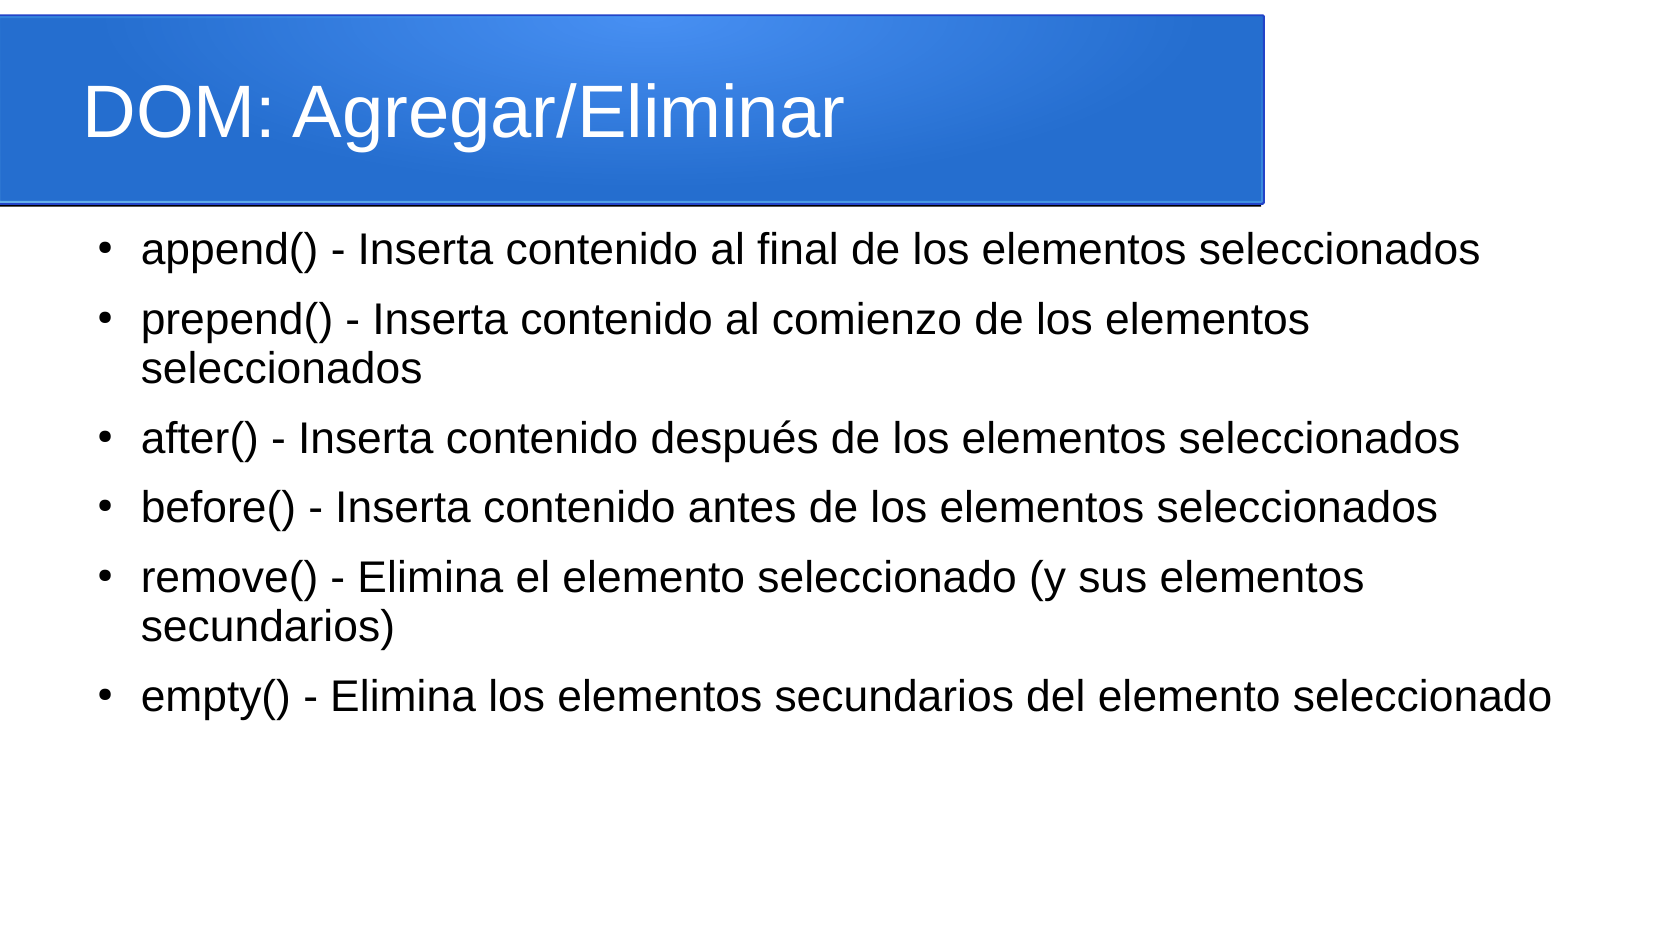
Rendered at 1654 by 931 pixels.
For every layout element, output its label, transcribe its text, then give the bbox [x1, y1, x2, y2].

title DOM: Agregar/Eliminar [82, 35, 1235, 189]
list append() - Inserta contenido al final de los elementos seleccionados prepend() - Inserta contenido al comienzo de los elementos seleccionados after() - Inserta contenido después de los elementos seleccionados before() - Inserta contenido antes de los elementos seleccionados remove() - Elimina el elemento seleccionado (y sus elementos secundarios) empty() - Elimina los elementos secundarios del elemento seleccionado [82, 224, 1571, 764]
